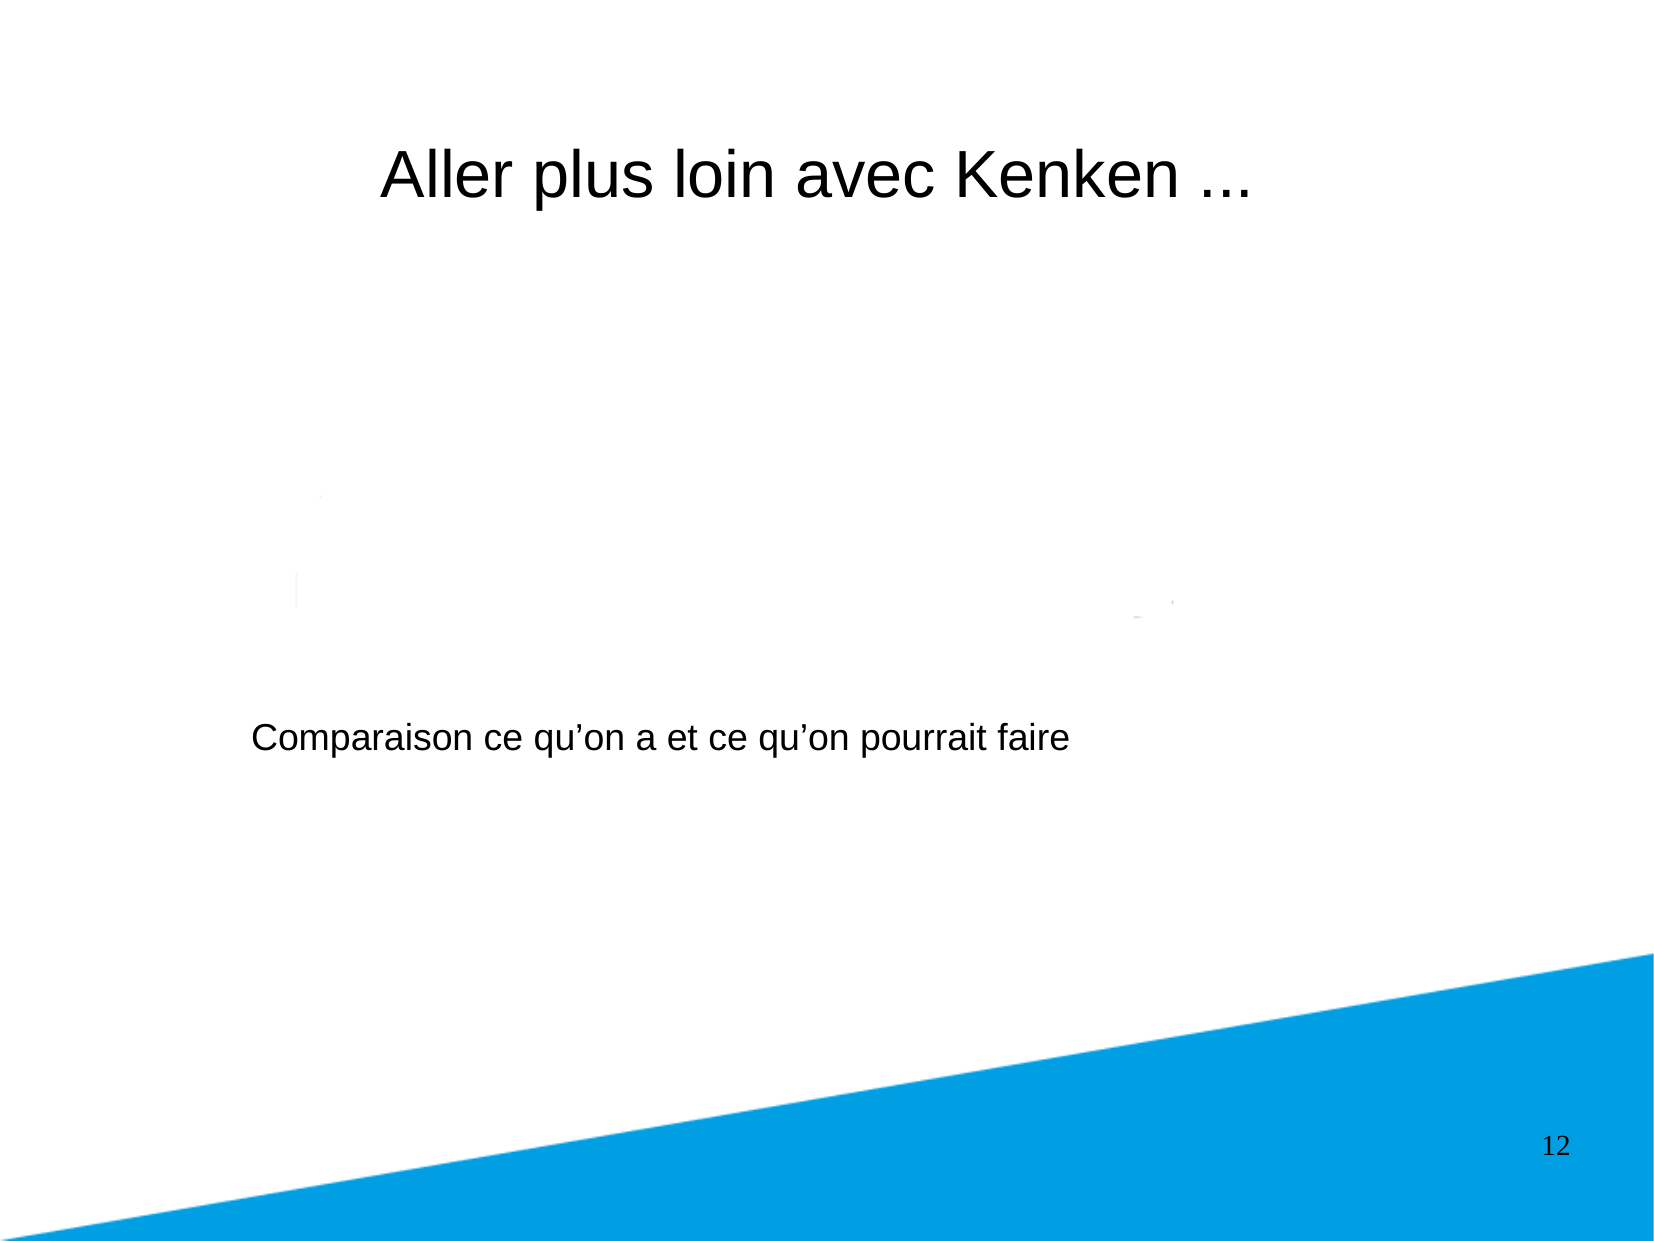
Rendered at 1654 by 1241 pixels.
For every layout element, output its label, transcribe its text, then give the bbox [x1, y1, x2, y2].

text_box Comparaison ce qu’on a et ce qu’on pourrait faire [236, 708, 1343, 766]
picture [0, 0, 1654, 1241]
text_box Aller plus loin avec Kenken ... [366, 129, 1300, 295]
